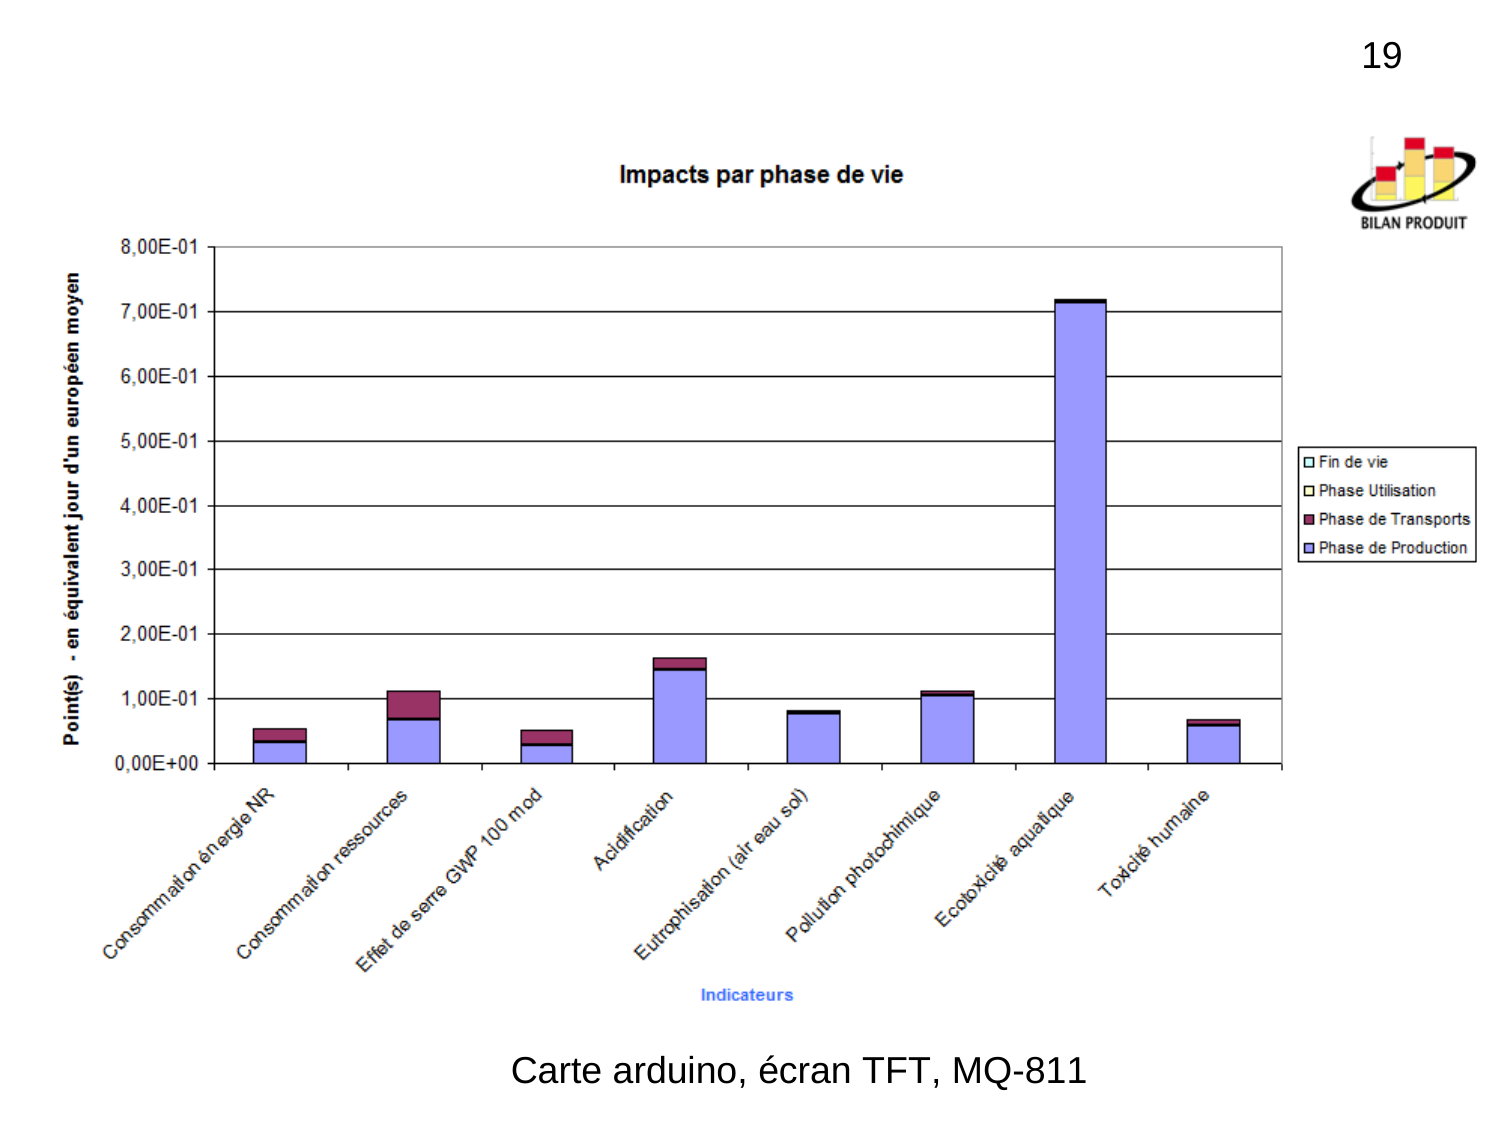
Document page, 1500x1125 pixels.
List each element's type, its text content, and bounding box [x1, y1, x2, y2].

text_box 19 [1346, 23, 1453, 84]
text_box Carte arduino, écran TFT, MQ-811 [496, 1038, 1111, 1099]
picture [35, 129, 1489, 1016]
